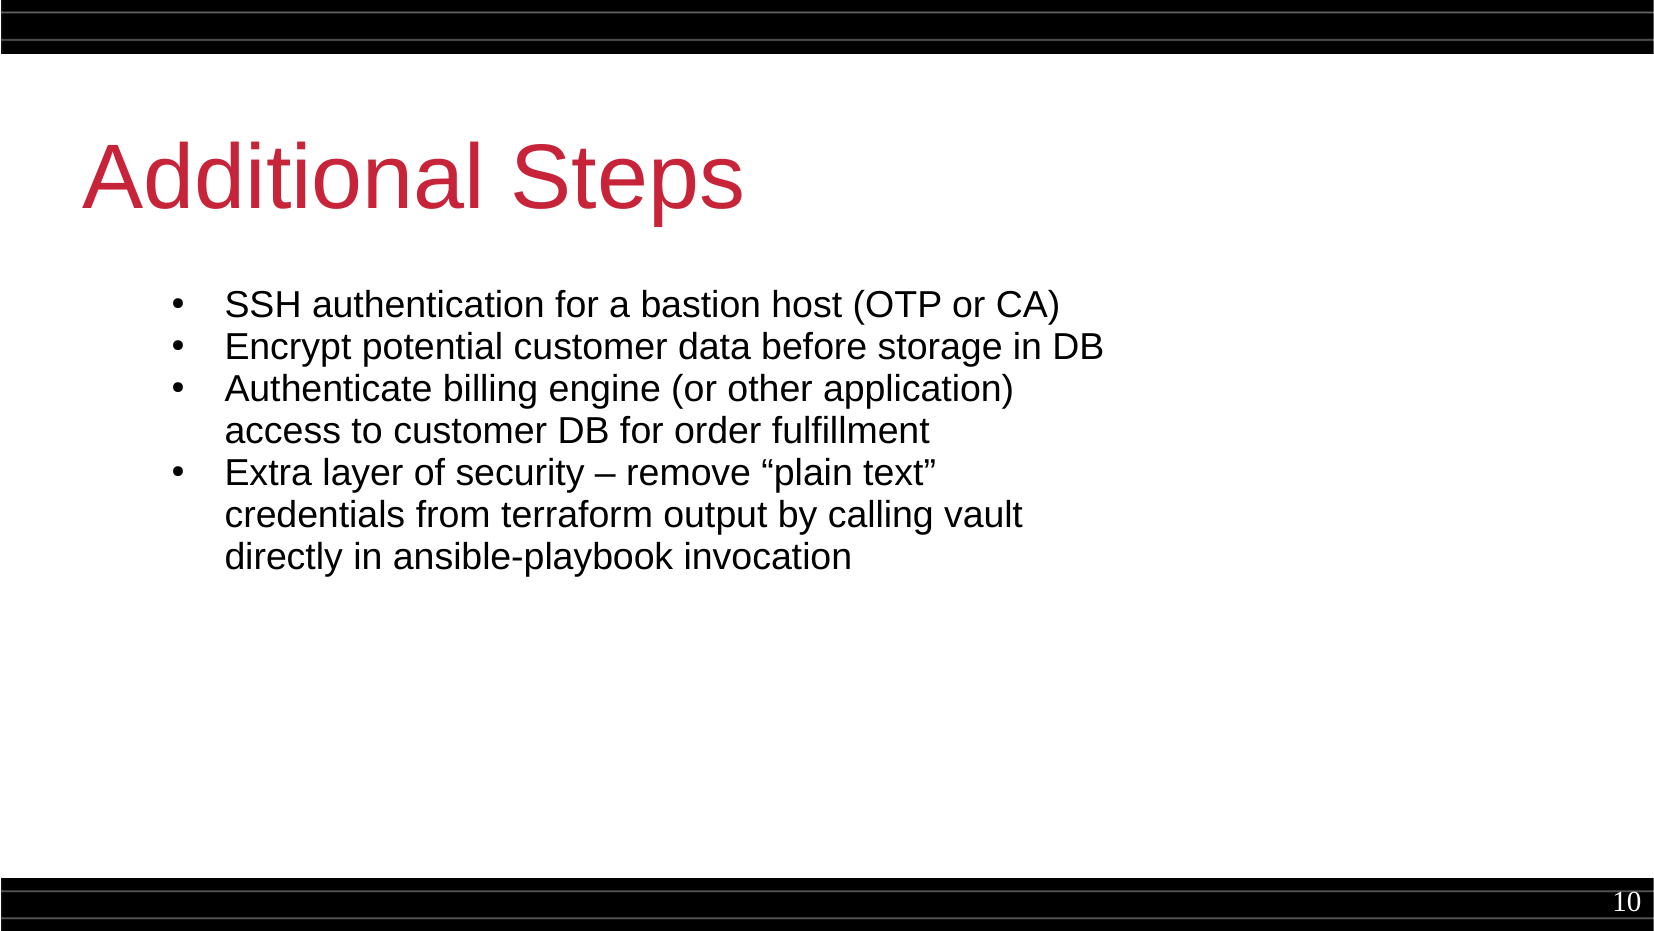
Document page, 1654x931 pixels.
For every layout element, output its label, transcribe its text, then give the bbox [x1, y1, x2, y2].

title Additional Steps [82, 98, 1571, 254]
picture [1, 0, 1654, 54]
text_box SSH authentication for a bastion host (OTP or CA) Encrypt potential customer data before storage in DB Authenticate billing engine (or other application) access to customer DB for order fulfillment Extra layer of security – remove “plain text” credentials from terraform output by calling vault directly in ansible-playbook invocation [139, 275, 1126, 659]
picture [1, 878, 1654, 931]
